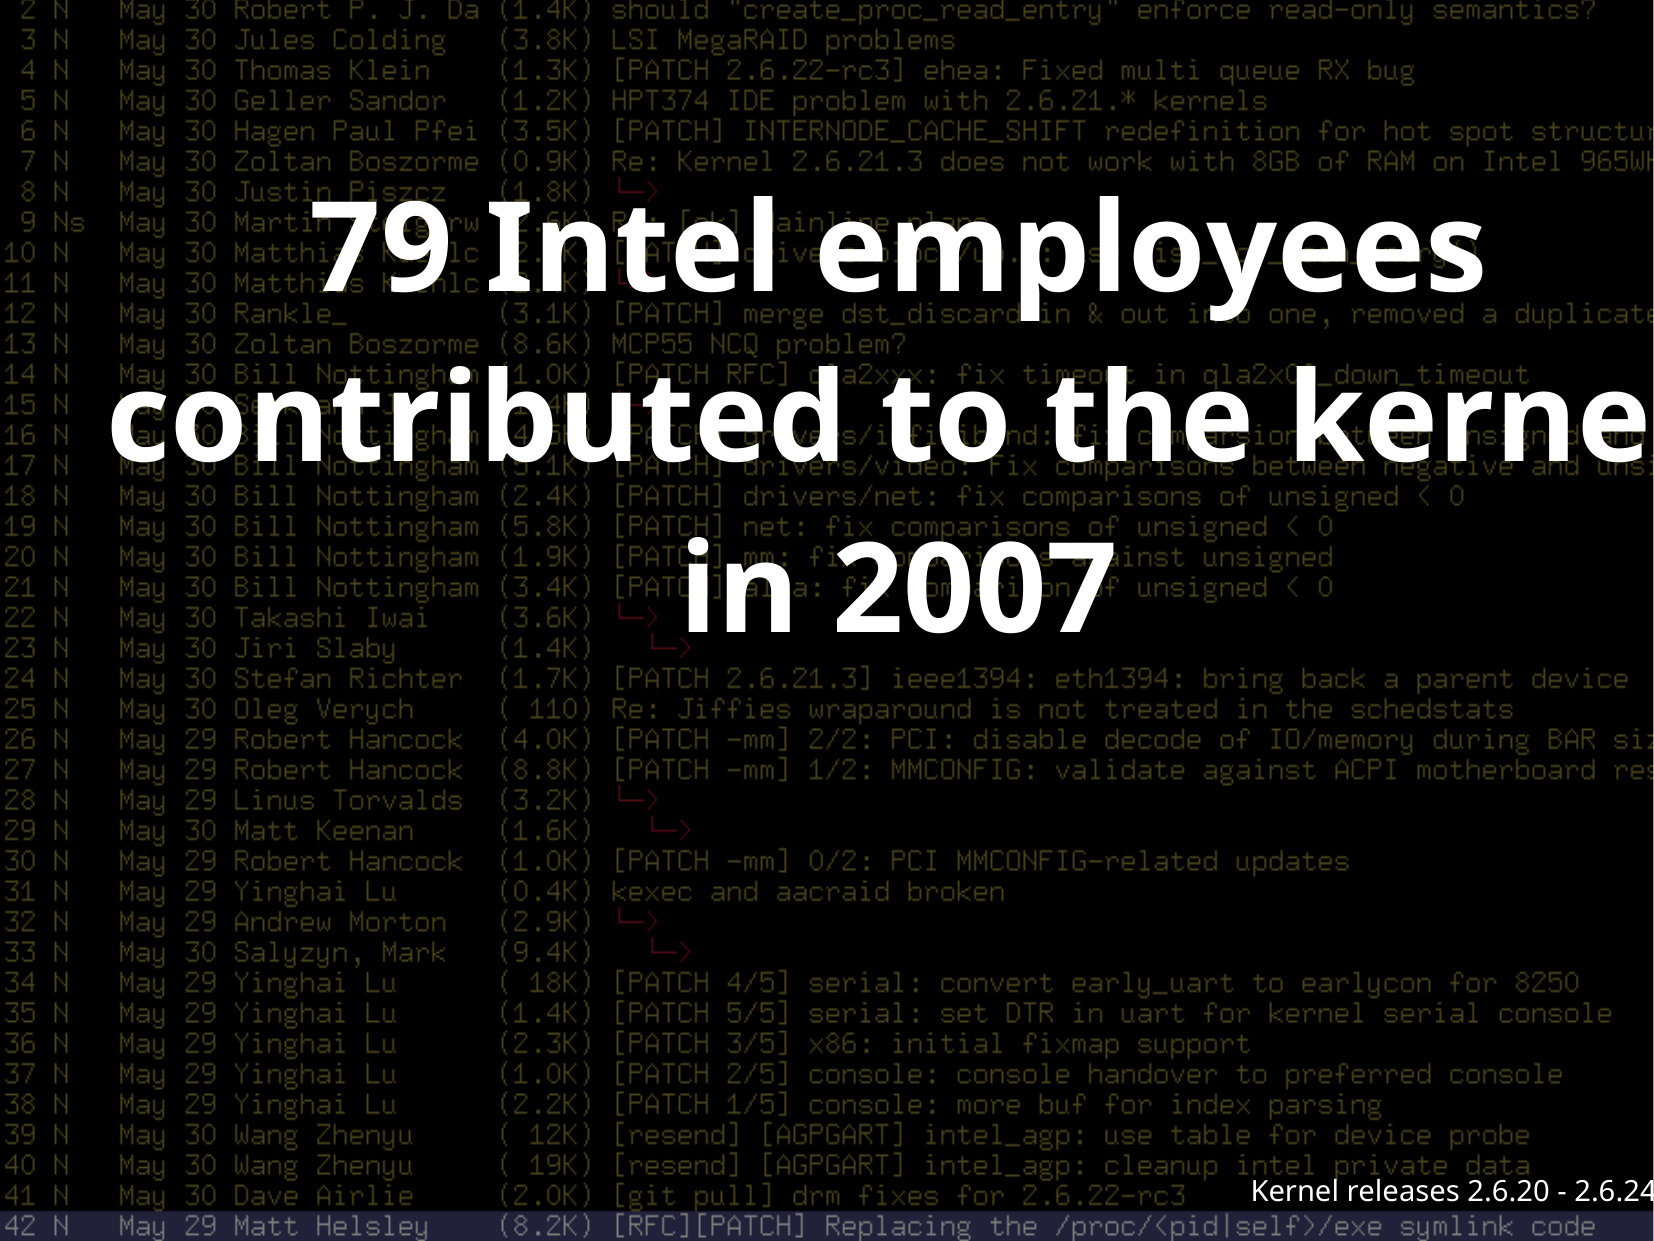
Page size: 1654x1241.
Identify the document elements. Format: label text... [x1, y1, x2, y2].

picture [0, 0, 1654, 1241]
text_box Kernel releases 2.6.20 - 2.6.24 [1235, 1162, 1654, 1213]
text_box 79 Intel employees contributed to the kernel in 2007 [91, 150, 1576, 615]
